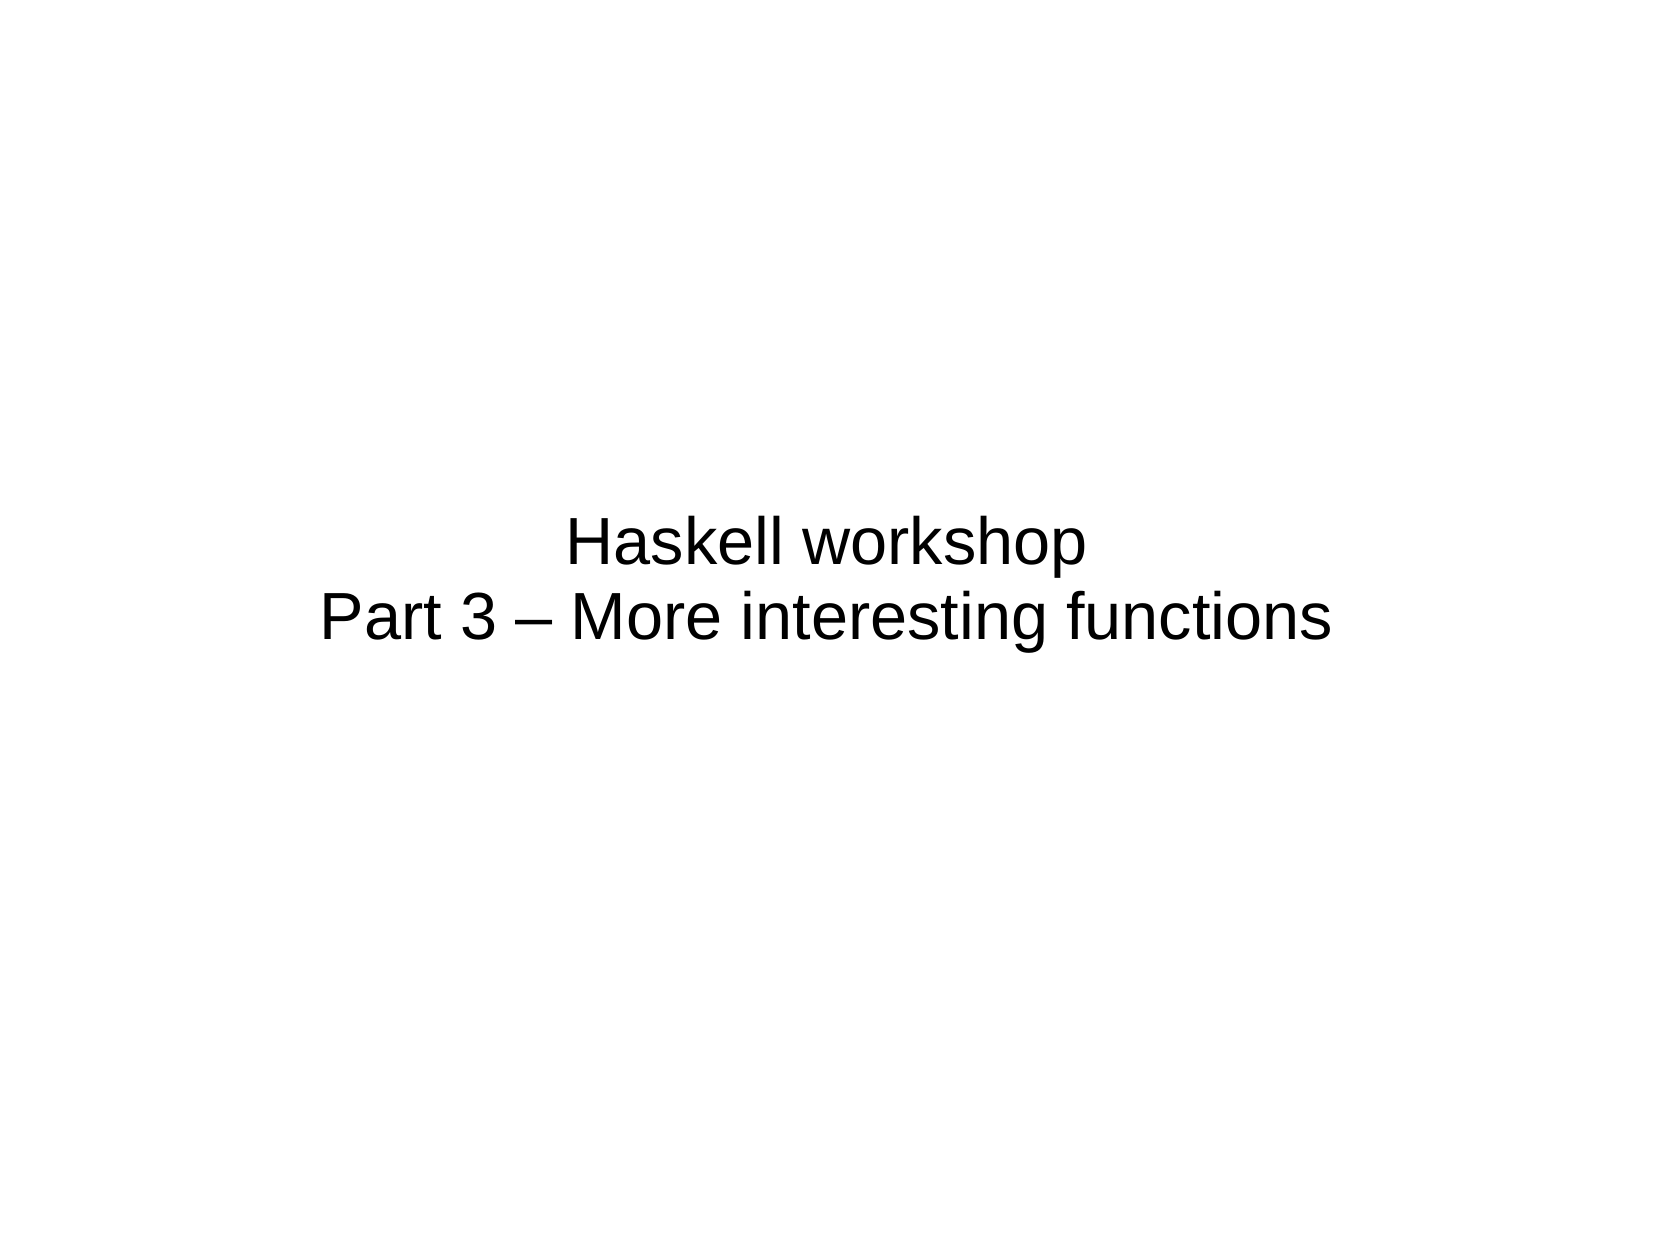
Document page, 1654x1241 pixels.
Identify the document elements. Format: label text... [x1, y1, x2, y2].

subtitle Haskell workshop Part 3 – More interesting functions [82, 56, 1571, 1102]
